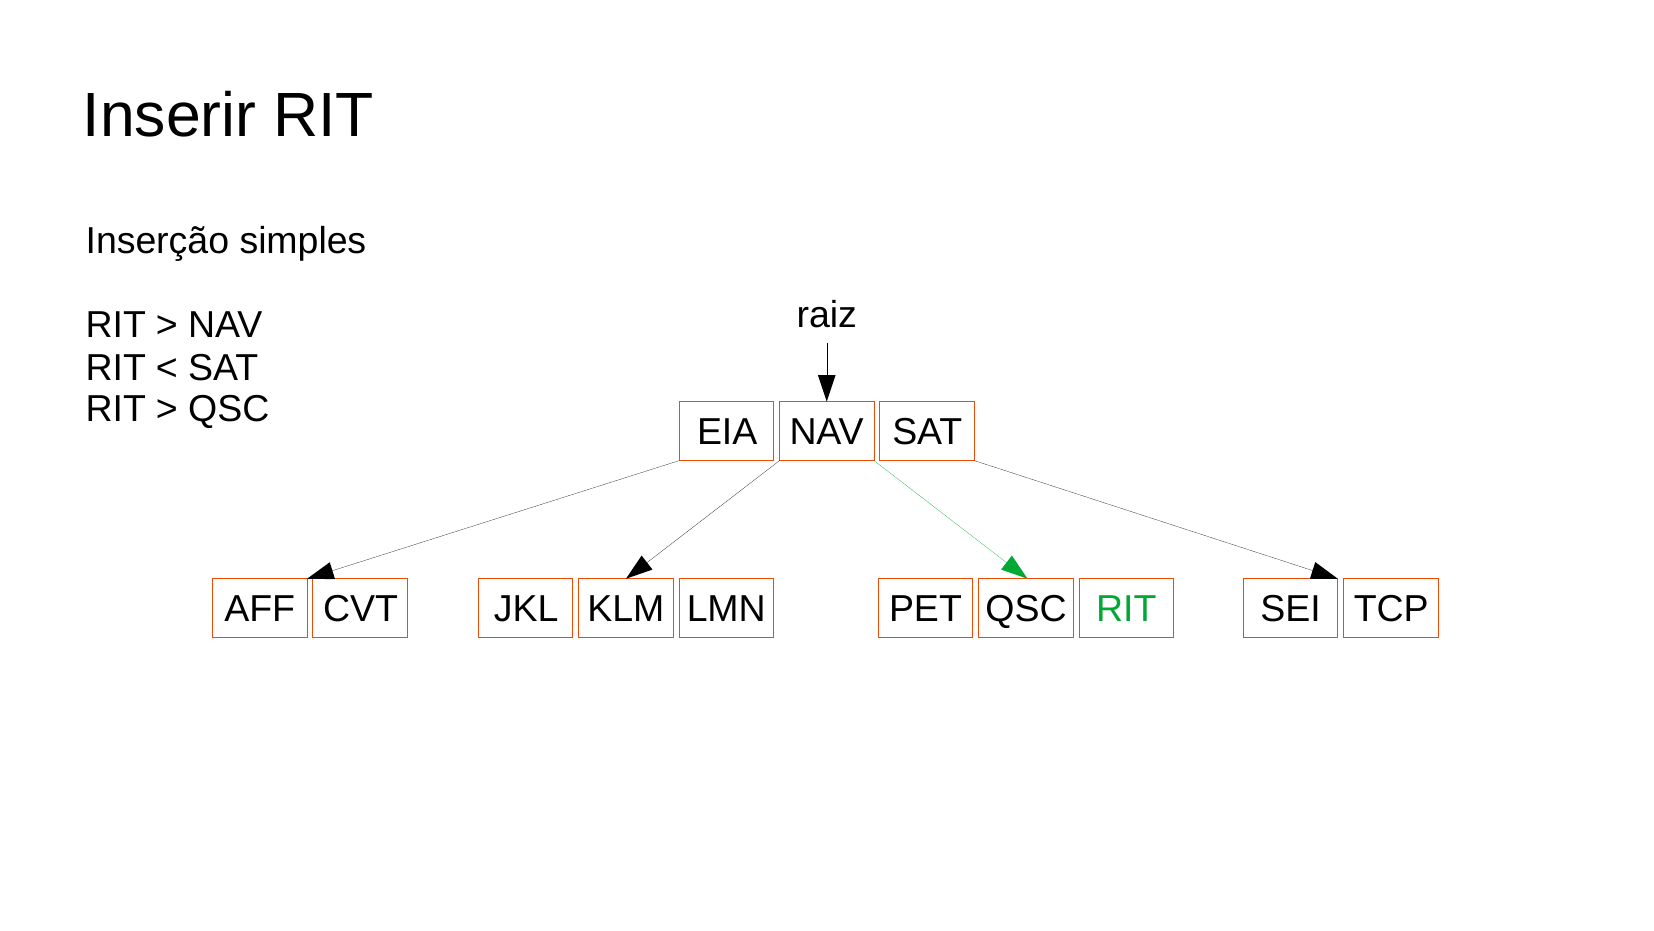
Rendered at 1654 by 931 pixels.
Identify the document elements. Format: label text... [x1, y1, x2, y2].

text_box KLM [578, 578, 674, 638]
text_box SEI [1243, 578, 1338, 638]
title Inserir RIT [82, 37, 1571, 193]
text_box CVT [312, 578, 408, 638]
text_box EIA [679, 401, 774, 461]
text_box LMN [679, 578, 774, 638]
text_box PET [878, 578, 973, 638]
text_box Inserção simples RIT > NAV RIT < SAT RIT > QSC [70, 212, 382, 438]
text_box raiz [781, 285, 872, 343]
text_box NAV [779, 401, 875, 461]
text_box SAT [879, 401, 975, 461]
text_box TCP [1343, 578, 1439, 638]
text_box QSC [978, 578, 1074, 638]
text_box RIT [1079, 578, 1174, 638]
text_box JKL [478, 578, 573, 638]
text_box AFF [212, 578, 308, 638]
